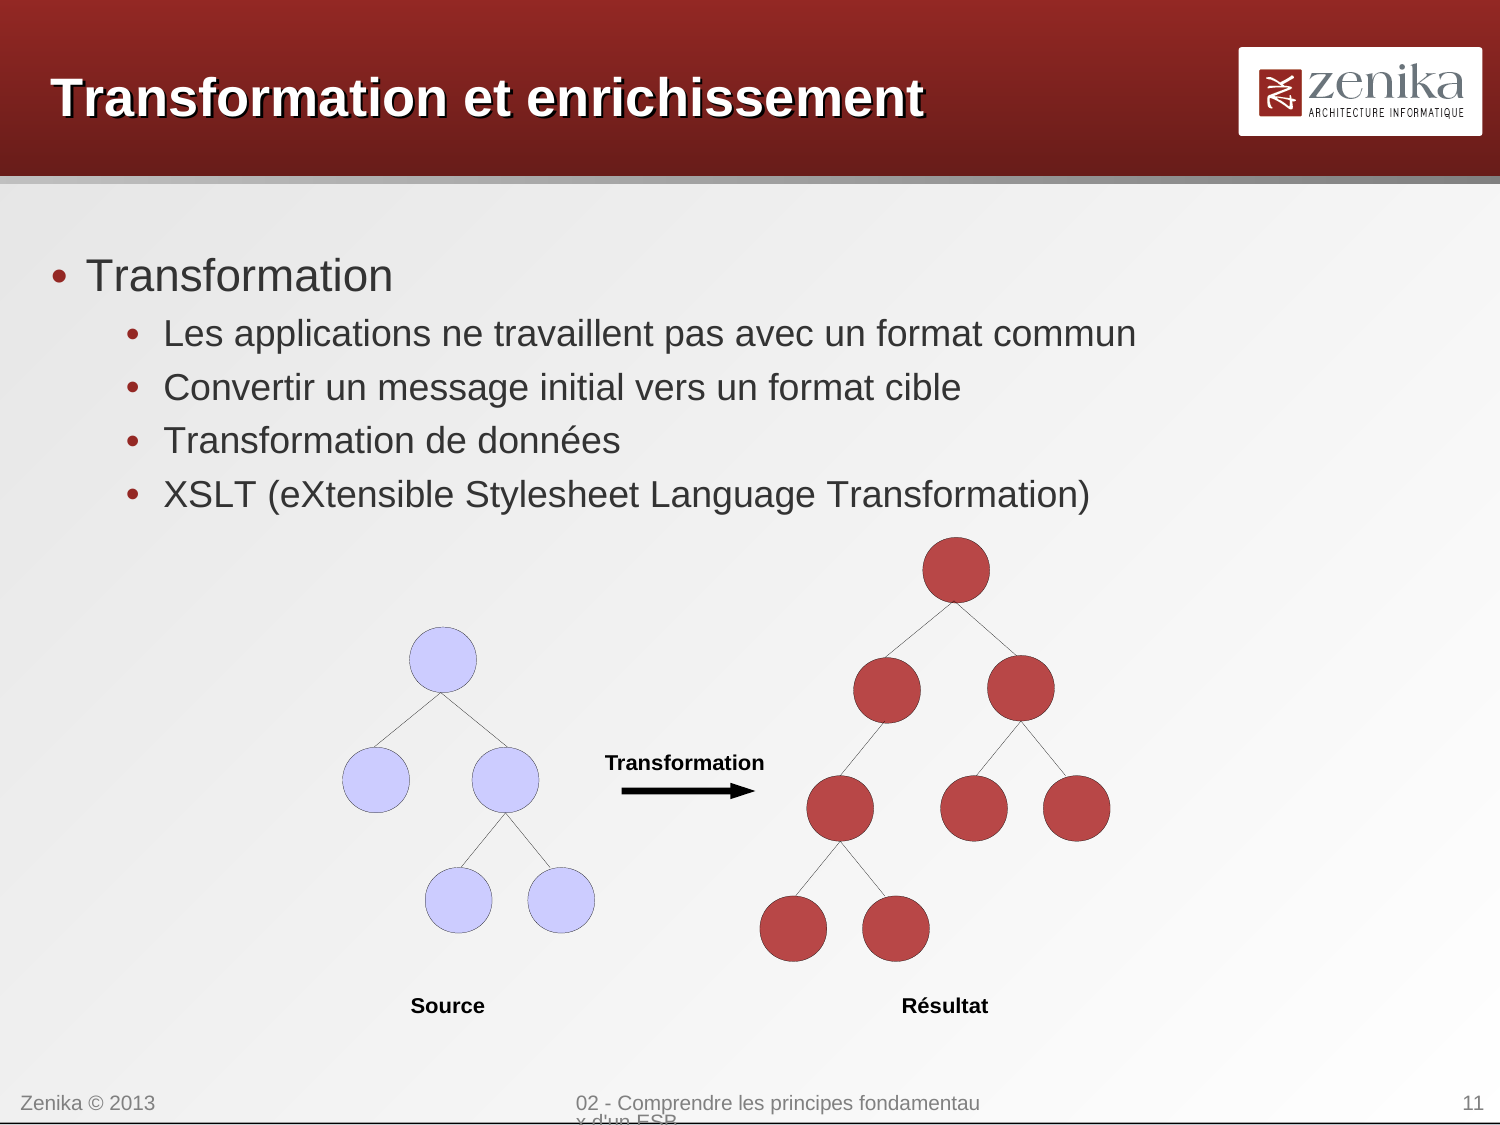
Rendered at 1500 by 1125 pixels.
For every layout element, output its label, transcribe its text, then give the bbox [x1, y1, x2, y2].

list Transformation Les applications ne travaillent pas avec un format commun Convertir un message initial vers un format cible Transformation de données XSLT (eXtensible Stylesheet Language Transformation) [50, 250, 1477, 1064]
picture [342, 537, 1111, 1021]
picture [1257, 58, 1464, 125]
title Transformation et enrichissement [50, 22, 1206, 172]
